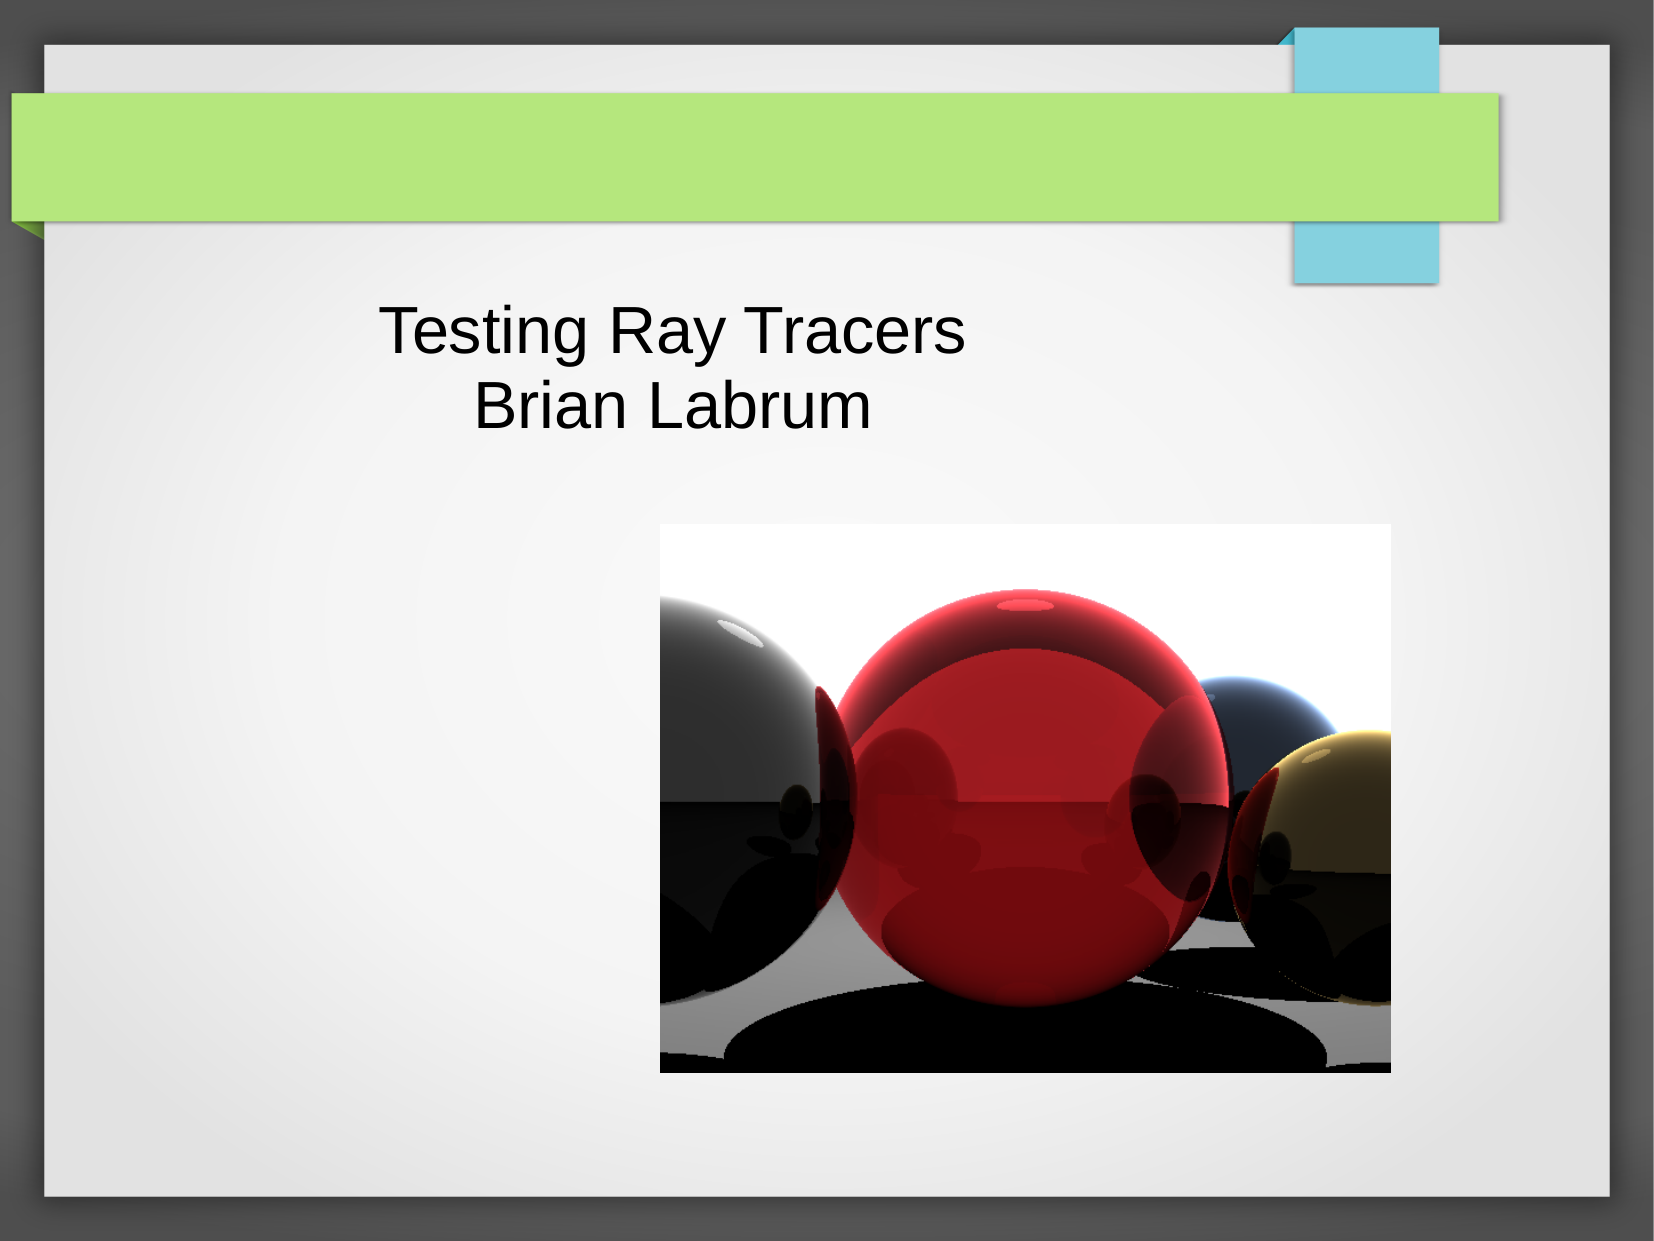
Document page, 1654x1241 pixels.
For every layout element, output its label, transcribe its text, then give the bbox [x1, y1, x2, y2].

subtitle Testing Ray Tracers Brian Labrum [82, 94, 1264, 643]
picture [0, 0, 1654, 1241]
